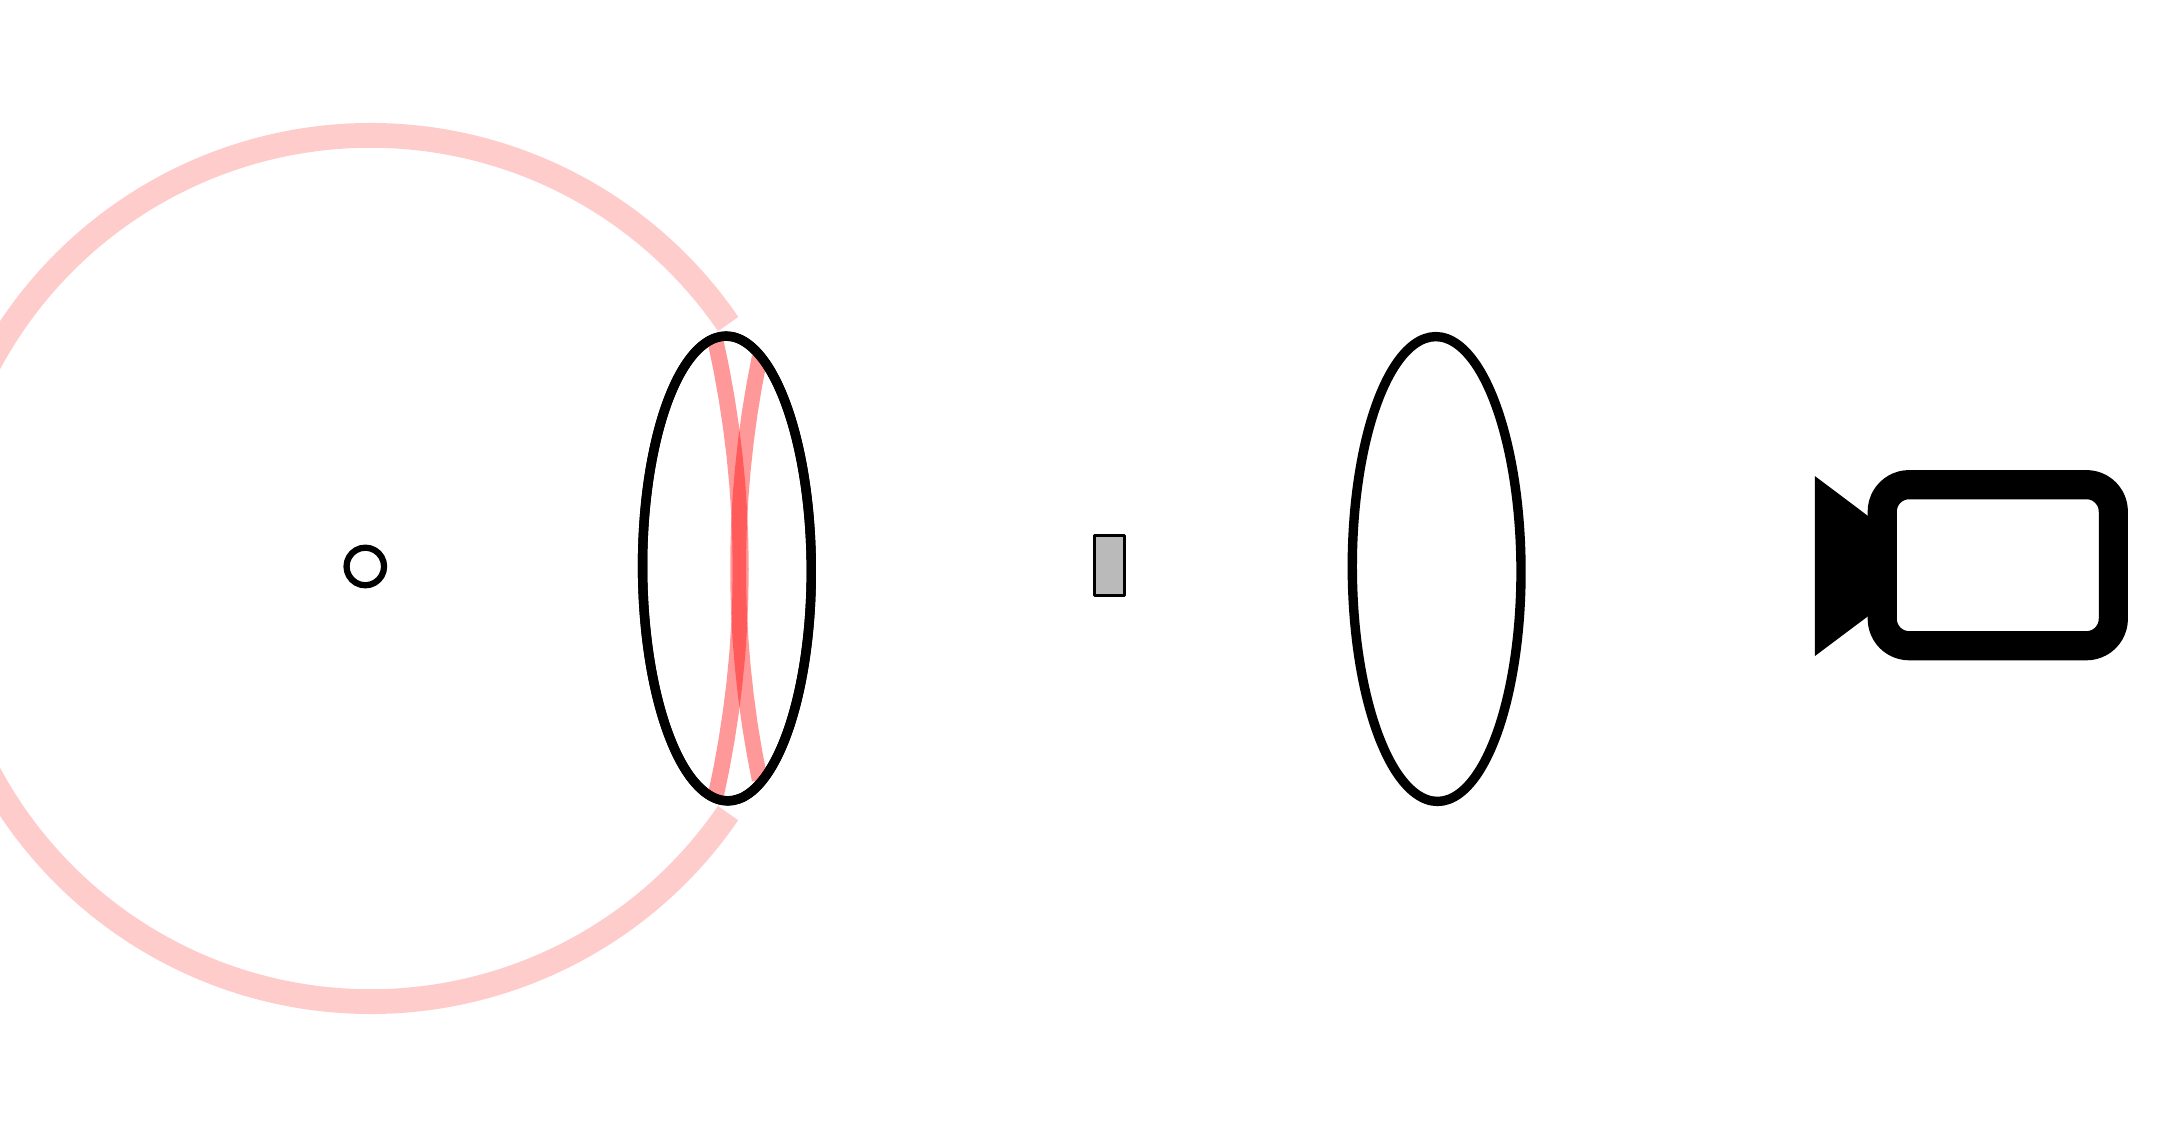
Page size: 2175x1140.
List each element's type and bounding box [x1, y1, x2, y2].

text_box [1882, 484, 2114, 646]
text_box [0, 0, 1747, 1140]
text_box [648, 341, 806, 796]
text_box [1814, 476, 1875, 657]
